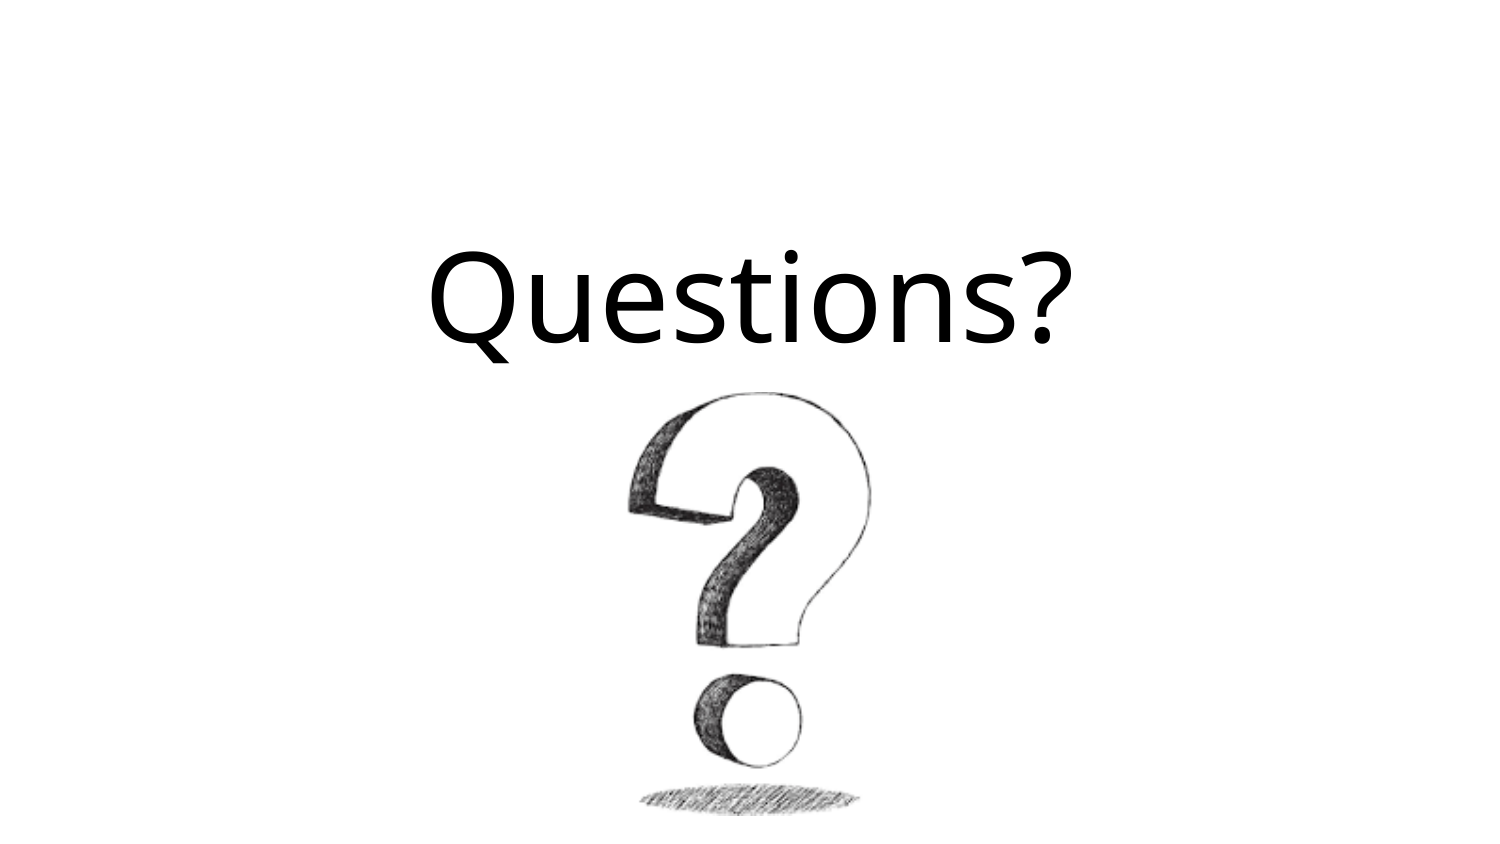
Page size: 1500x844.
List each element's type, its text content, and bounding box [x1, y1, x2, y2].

title Questions? [51, 223, 1449, 362]
picture [538, 392, 962, 816]
